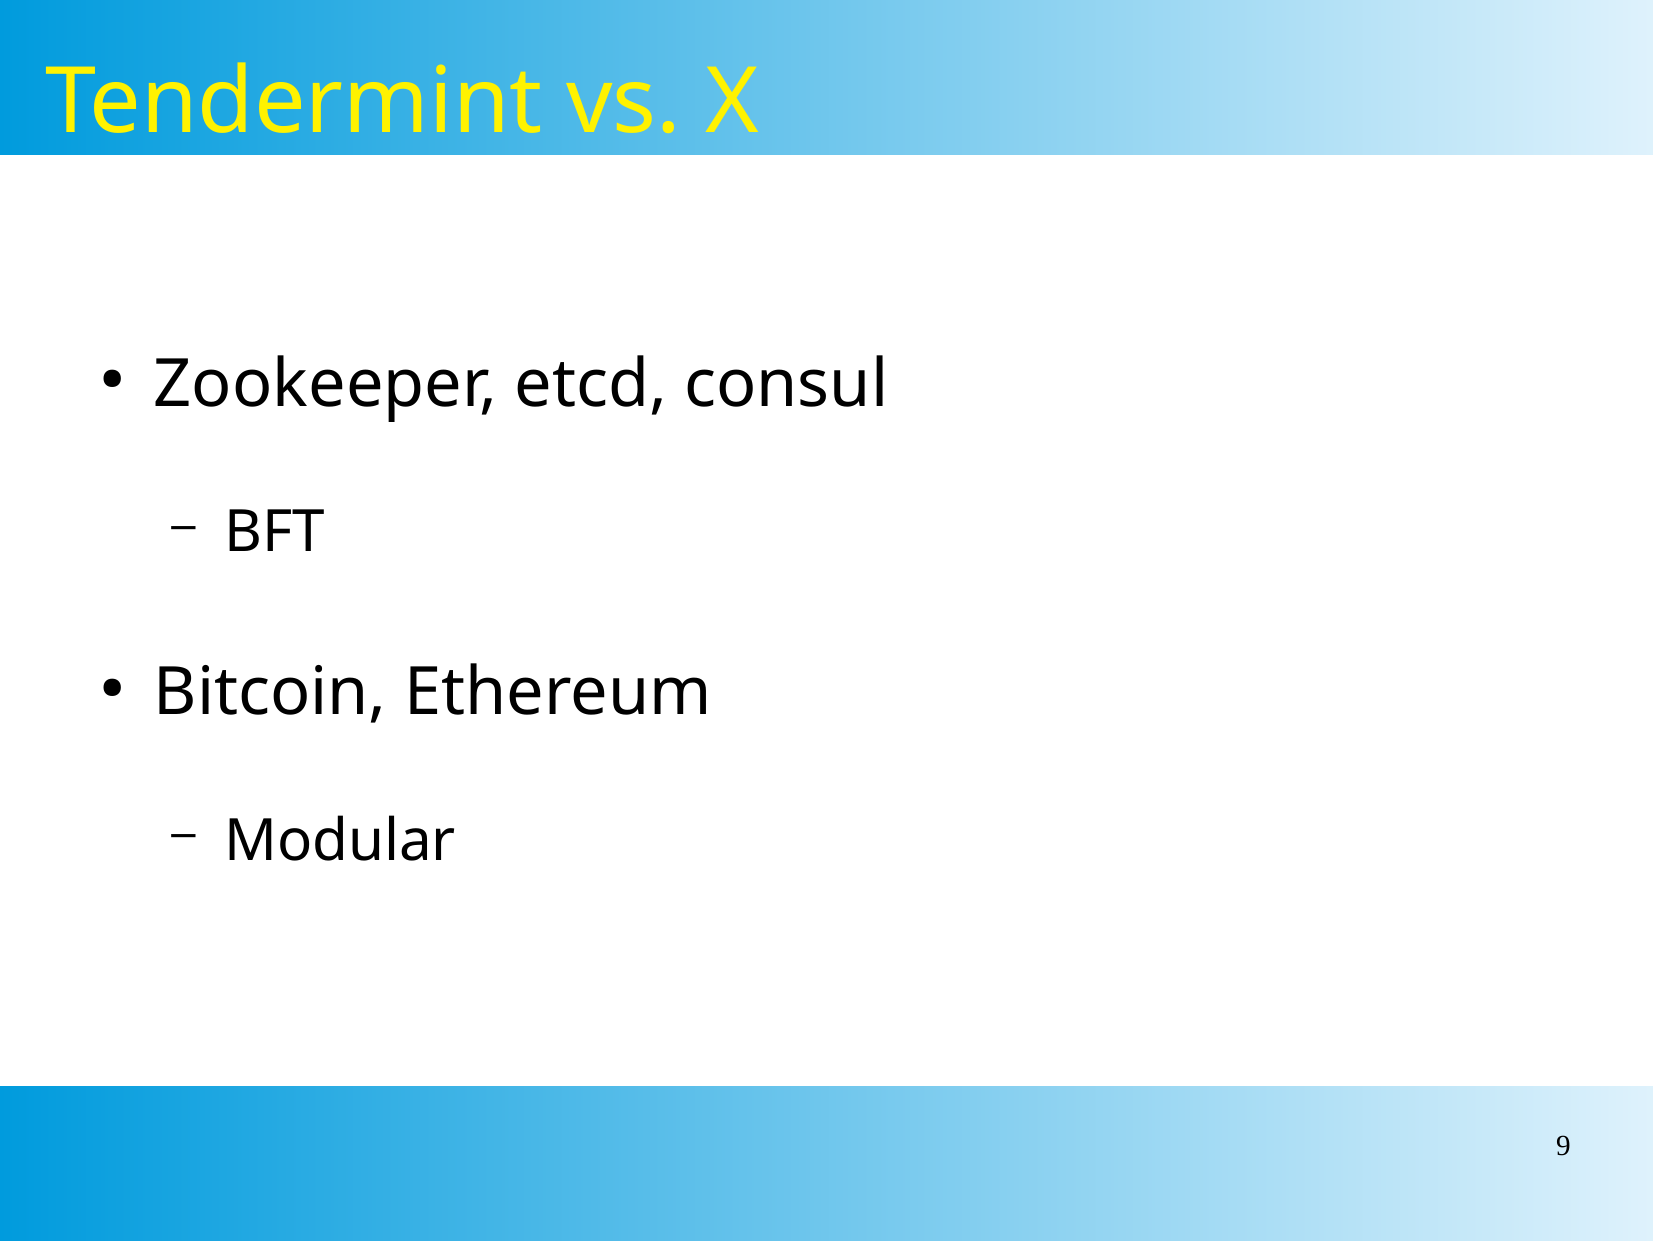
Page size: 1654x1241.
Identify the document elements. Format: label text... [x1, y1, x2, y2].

title Tendermint vs. X [45, 45, 1534, 150]
list Zookeeper, etcd, consul BFT Bitcoin, Ethereum Modular [82, 290, 1571, 1010]
